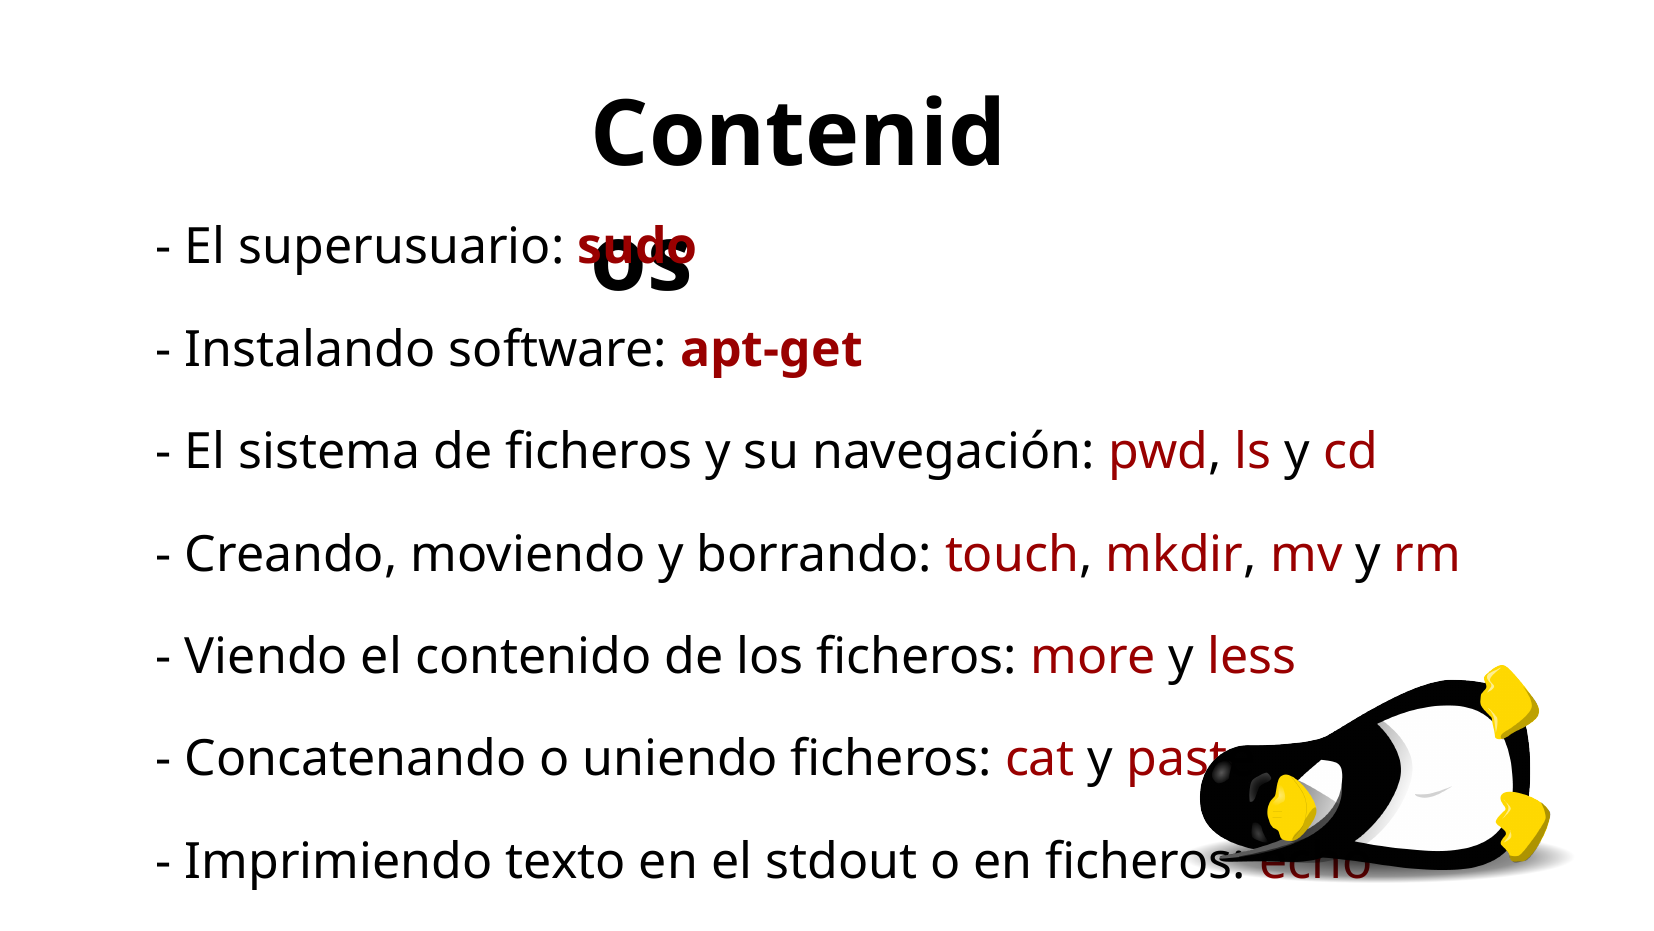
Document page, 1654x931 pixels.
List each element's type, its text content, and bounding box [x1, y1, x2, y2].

text_box Contenidos [575, 59, 1078, 167]
text_box - El superusuario: sudo - Instalando software: apt-get - El sistema de ficheros y su navegación: pwd, ls y cd - Creando, moviendo y borrando: touch, mkdir, mv y rm - Viendo el contenido de los ficheros: more y less - Concatenando o uniendo ficheros: cat y paste - Imprimiendo texto en el stdout o en ficheros: echo - Mi primer filtrado de texto: grep - Mi primer script: Hola mundo! [141, 168, 1565, 865]
picture [1181, 665, 1575, 883]
